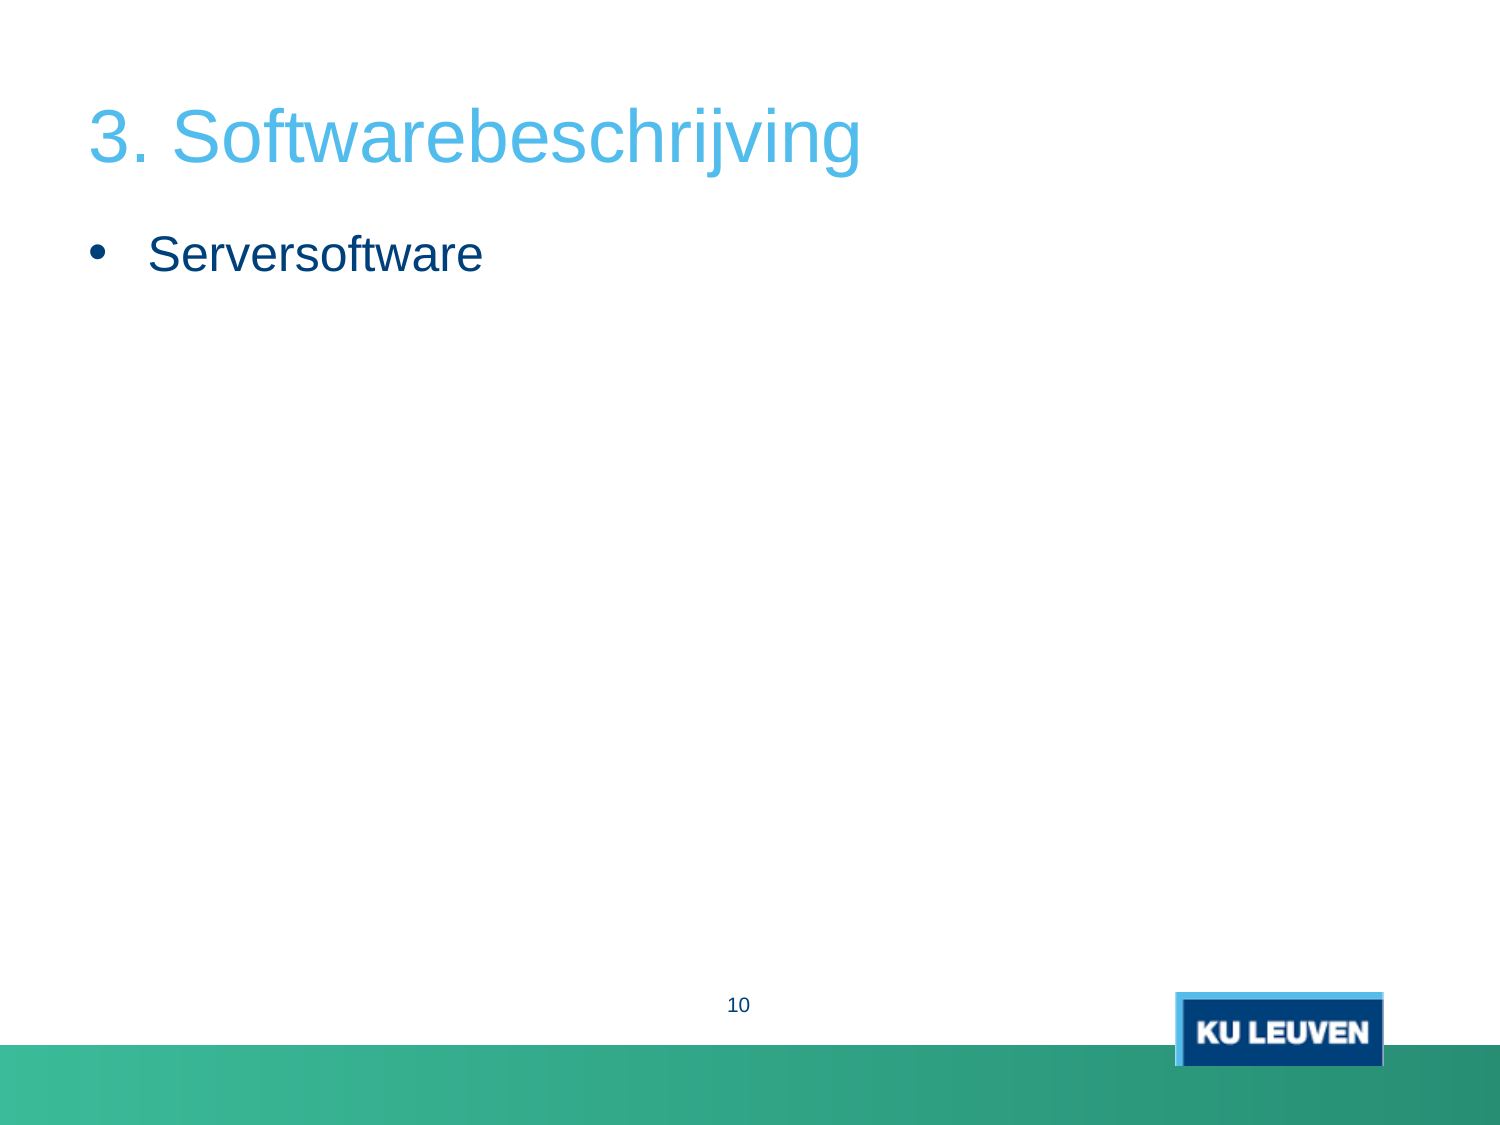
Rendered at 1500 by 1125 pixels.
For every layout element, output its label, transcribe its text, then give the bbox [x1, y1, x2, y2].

picture [1175, 992, 1384, 1066]
title 3. Softwarebeschrijving [88, 29, 1456, 178]
list Serversoftware [88, 221, 1456, 948]
slide_number <number> [596, 992, 750, 1040]
